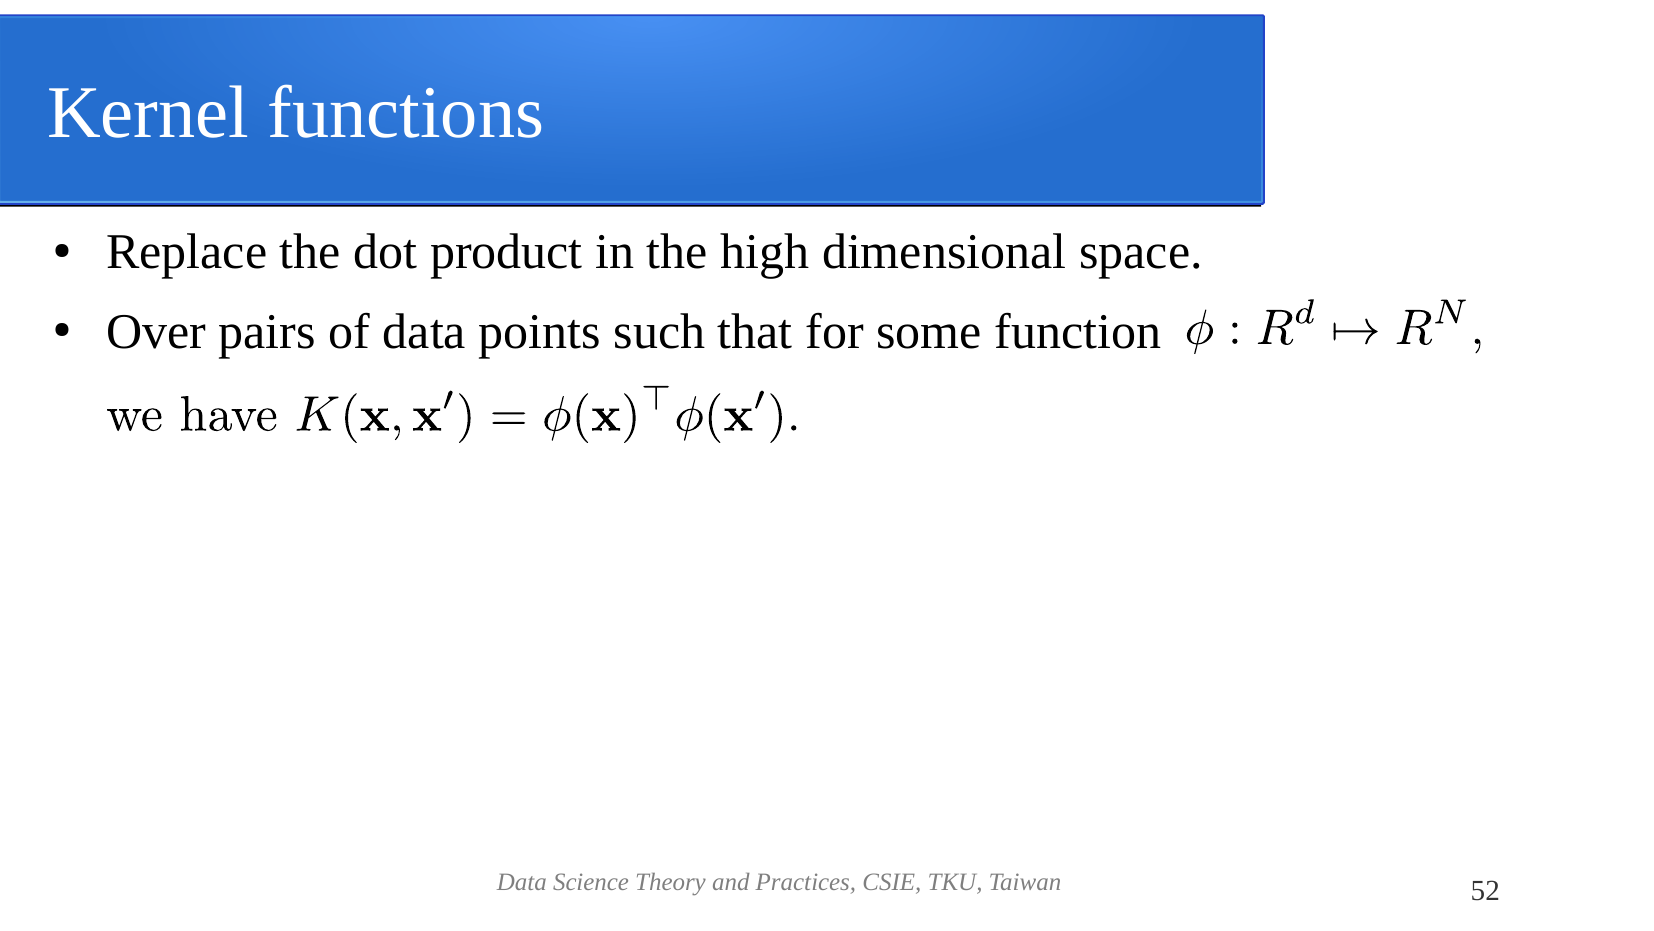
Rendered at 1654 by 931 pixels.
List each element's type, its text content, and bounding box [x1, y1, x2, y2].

picture [1182, 297, 1483, 356]
picture [106, 385, 797, 443]
title Kernel functions [47, 35, 1199, 189]
list Replace the dot product in the high dimensional space. Over pairs of data points such that for some function [35, 224, 1524, 764]
